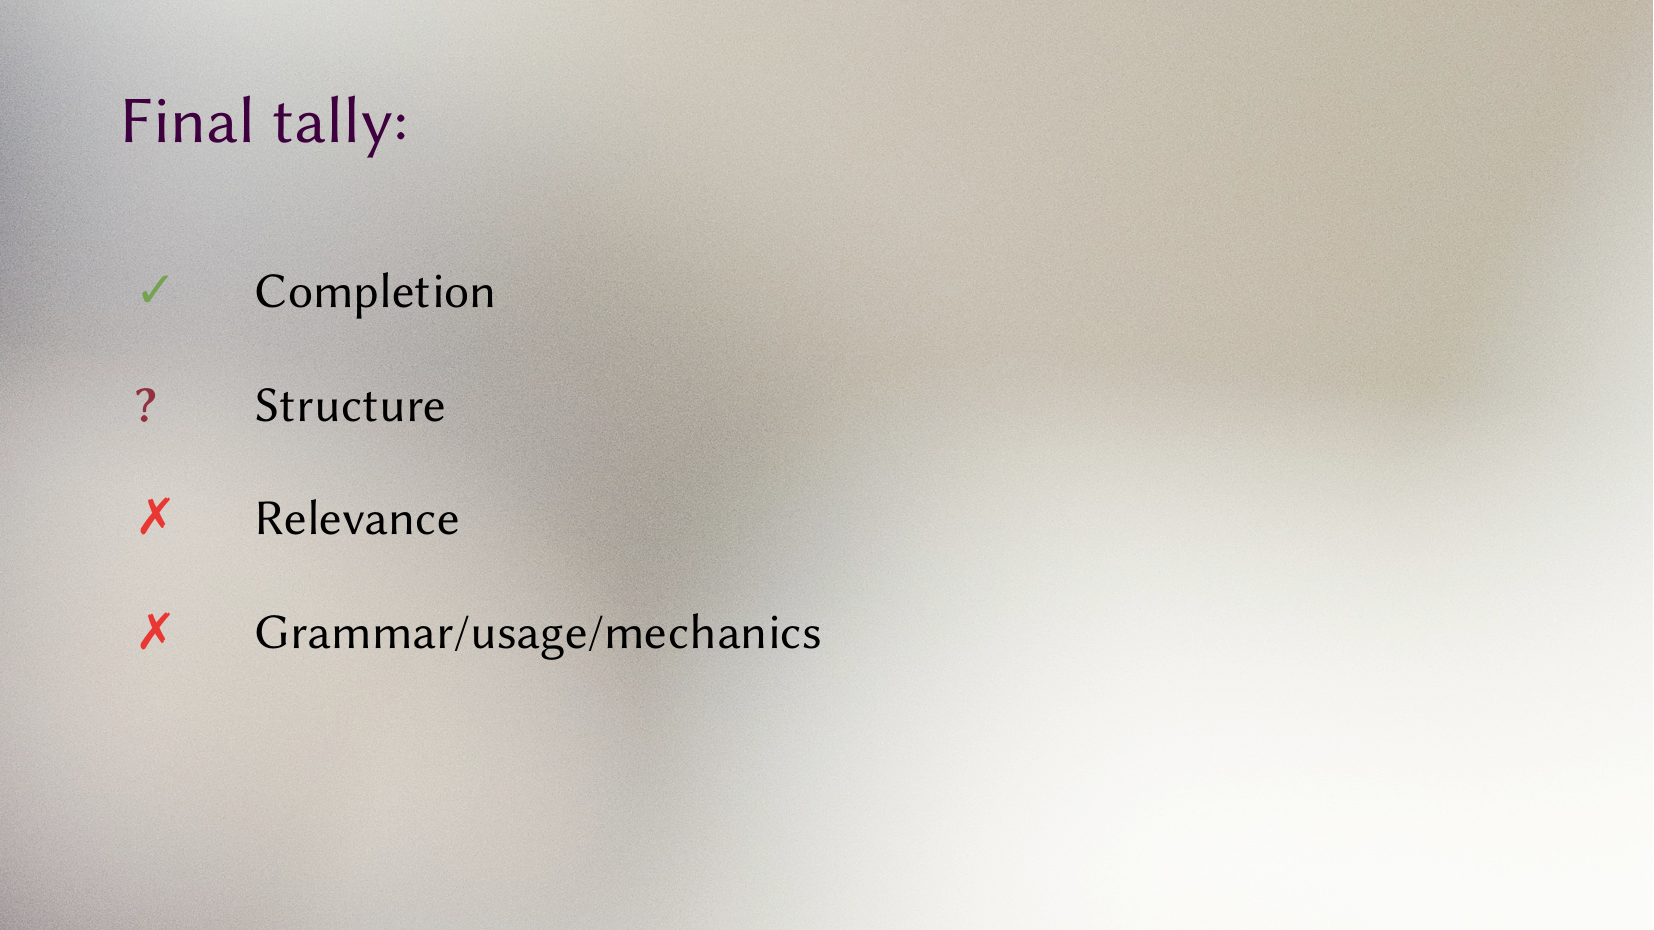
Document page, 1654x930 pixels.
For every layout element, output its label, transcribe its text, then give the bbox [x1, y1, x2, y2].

text_box ✓ ? ✗ ✗ [120, 255, 240, 669]
text_box Final tally: [104, 74, 1560, 226]
text_box Completion Structure Relevance Grammar/usage/mechanics [239, 254, 1365, 897]
